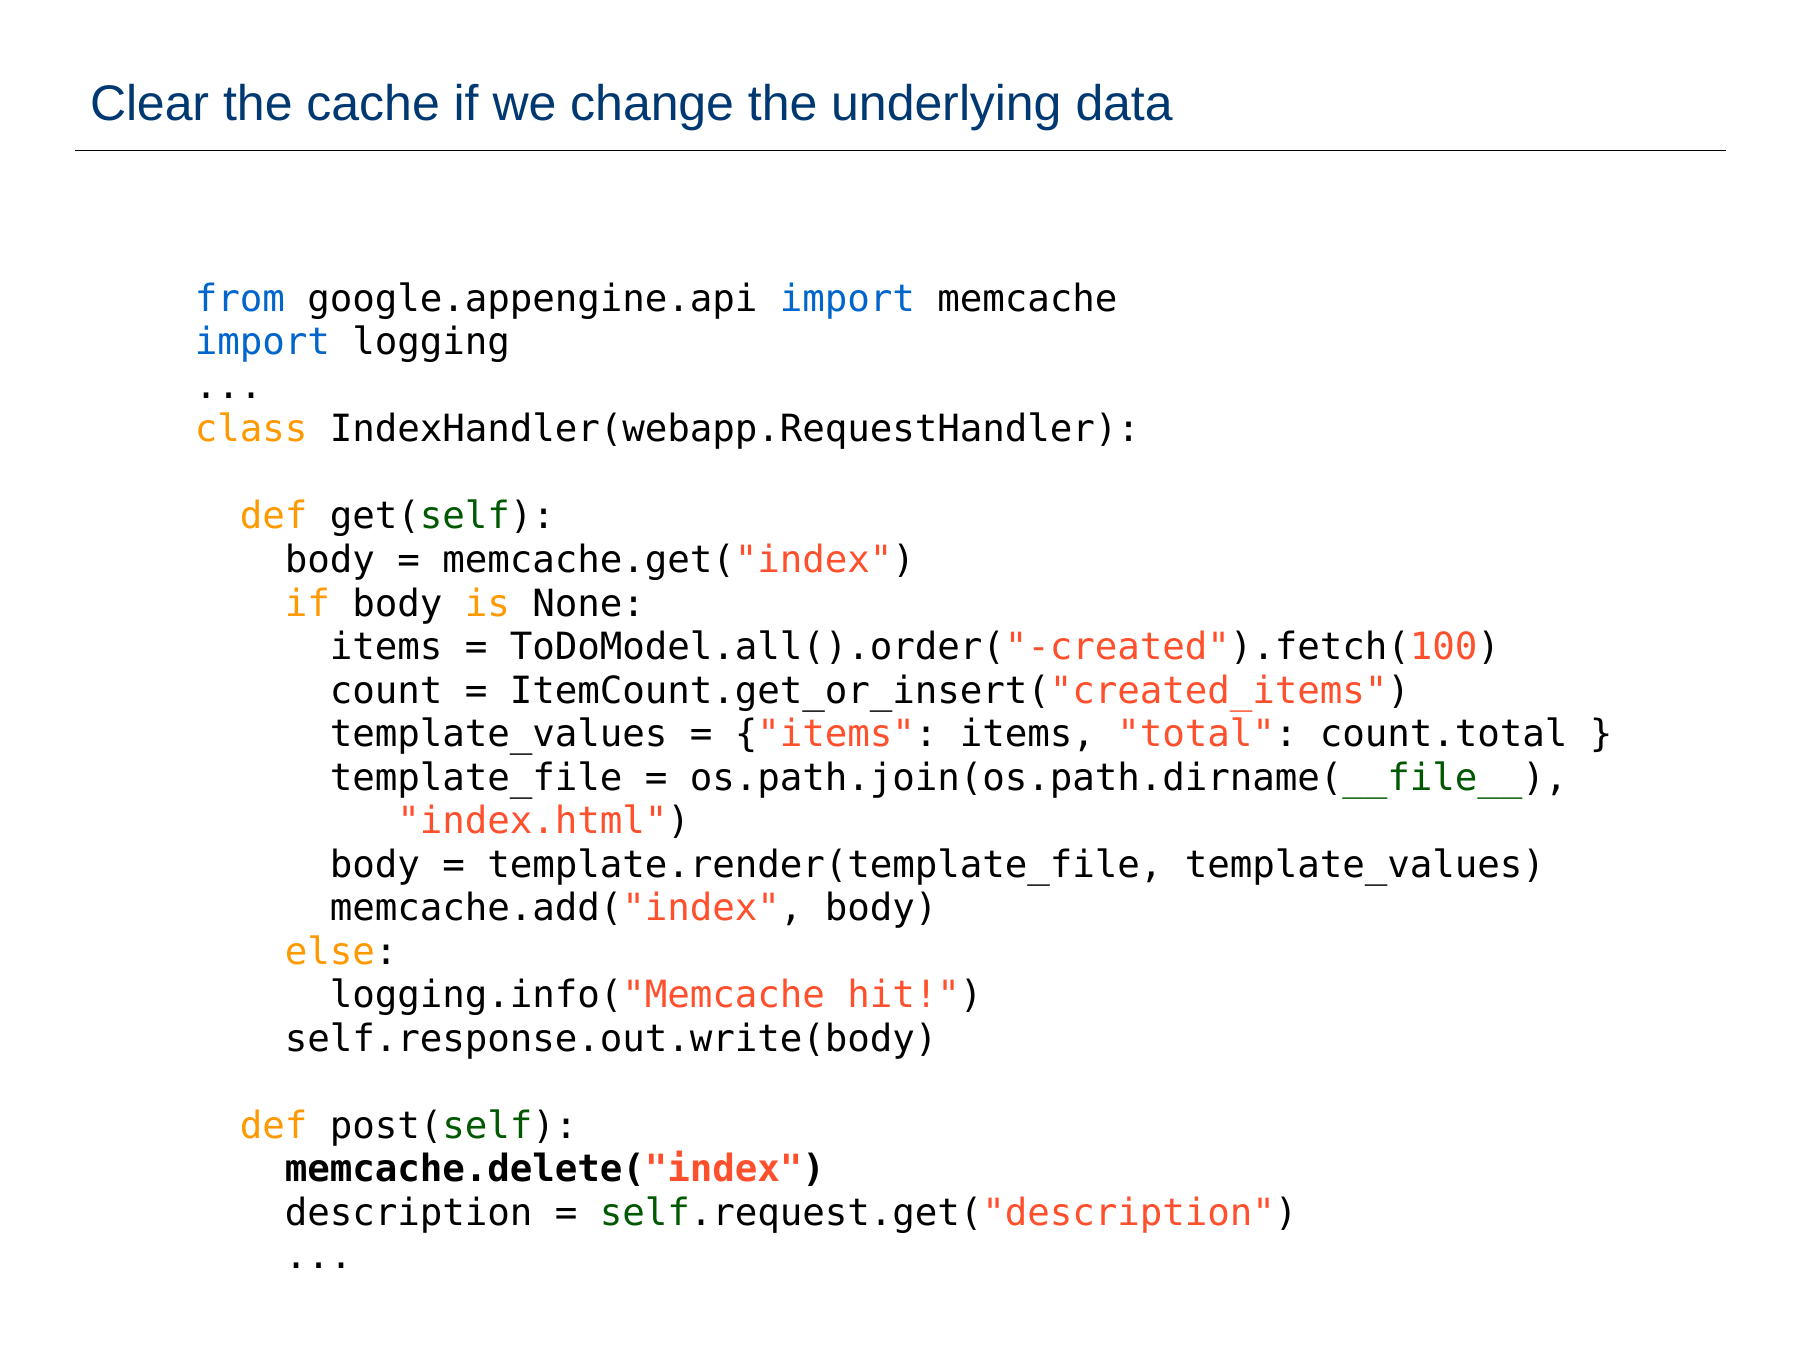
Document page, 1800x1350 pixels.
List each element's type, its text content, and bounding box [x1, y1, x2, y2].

text_box from google.appengine.api import memcache import logging ... class IndexHandler(webapp.RequestHandler): def get(self): body = memcache.get("index") if body is None: items = ToDoModel.all().order("-created").fetch(100) count = ItemCount.get_or_insert("created_items") template_values = {"items": items, "total": count.total } template_file = os.path.join(os.path.dirname(__file__), "index.html") body = template.render(template_file, template_values) memcache.add("index", body) else: logging.info("Memcache hit!") self.response.out.write(body) def post(self): memcache.delete("index") description = self.request.get("description") ... [180, 269, 1628, 1329]
title Clear the cache if we change the underlying data [90, 61, 1710, 150]
